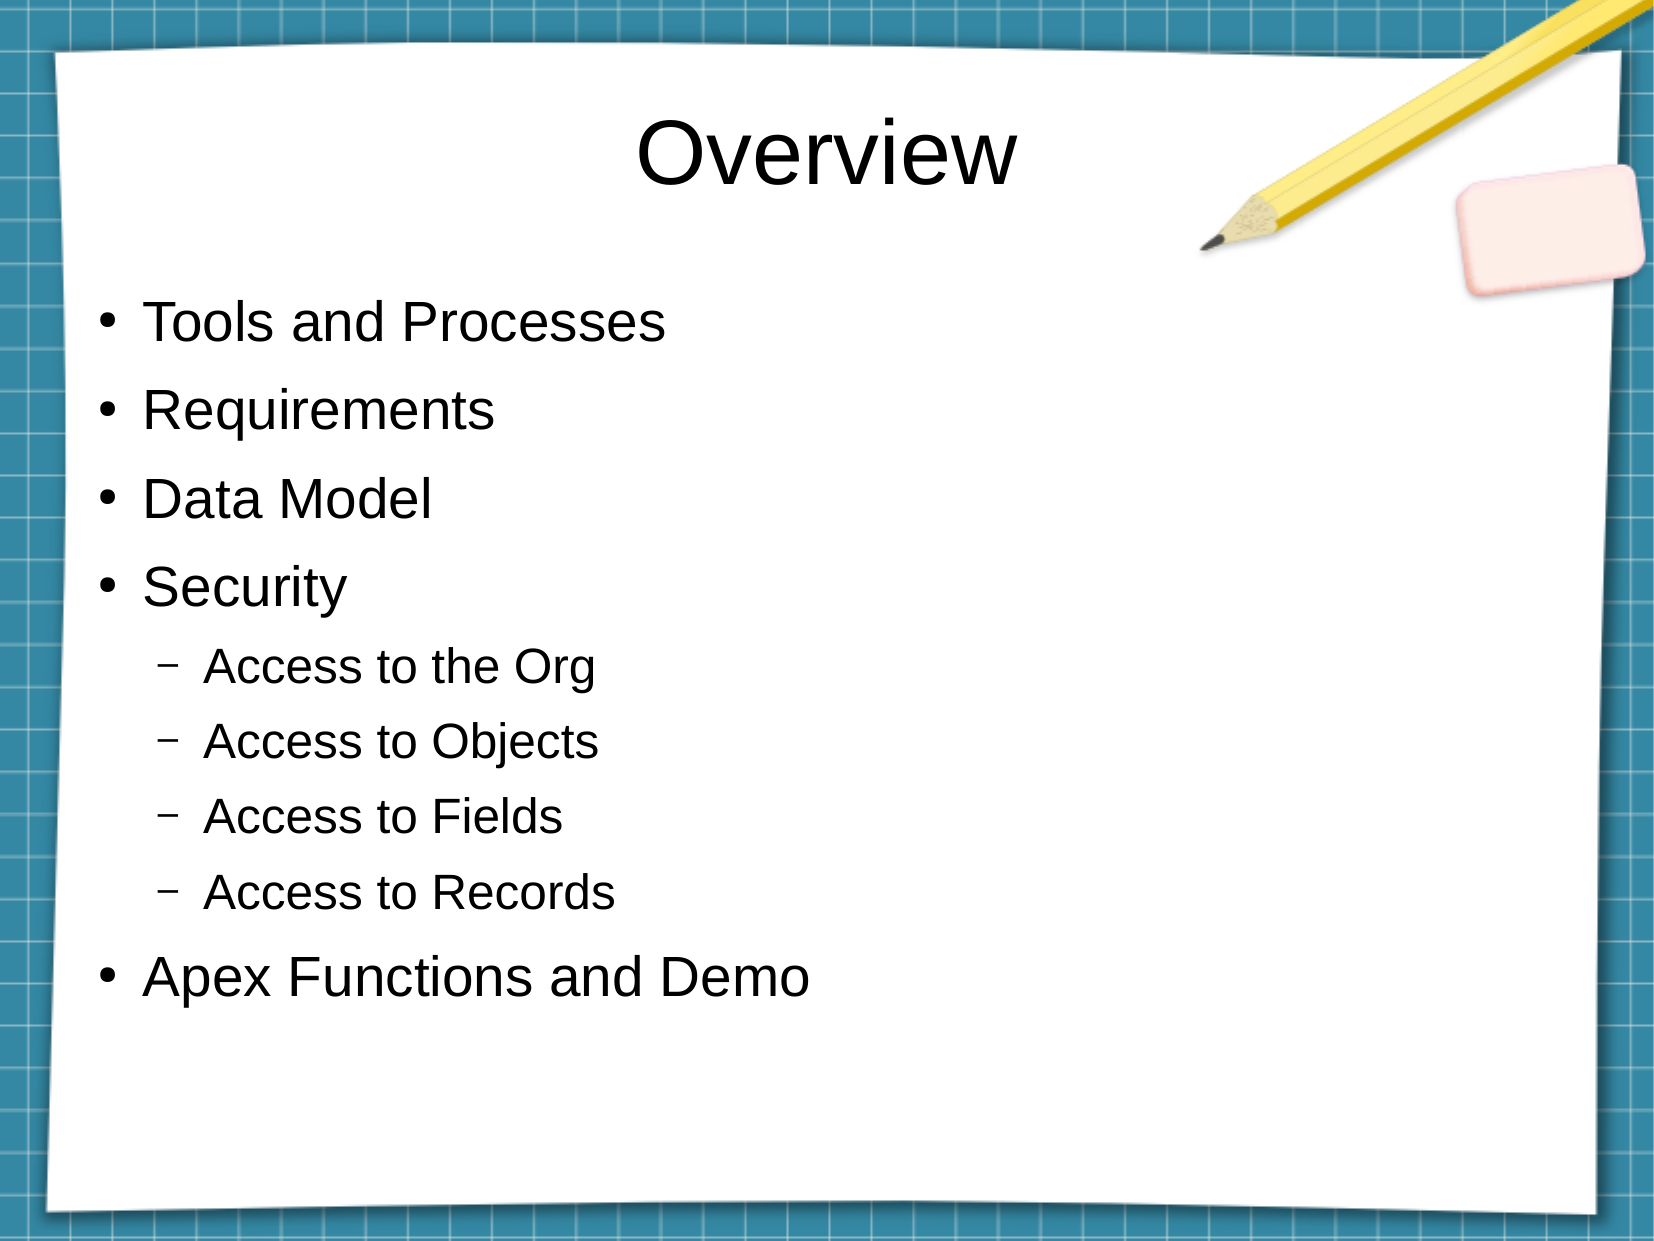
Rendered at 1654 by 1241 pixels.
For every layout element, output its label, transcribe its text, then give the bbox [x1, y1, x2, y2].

picture [0, 0, 1654, 1241]
list Tools and Processes Requirements Data Model Security Access to the Org Access to Objects Access to Fields Access to Records Apex Functions and Demo [82, 290, 1571, 1010]
title Overview [82, 49, 1571, 257]
